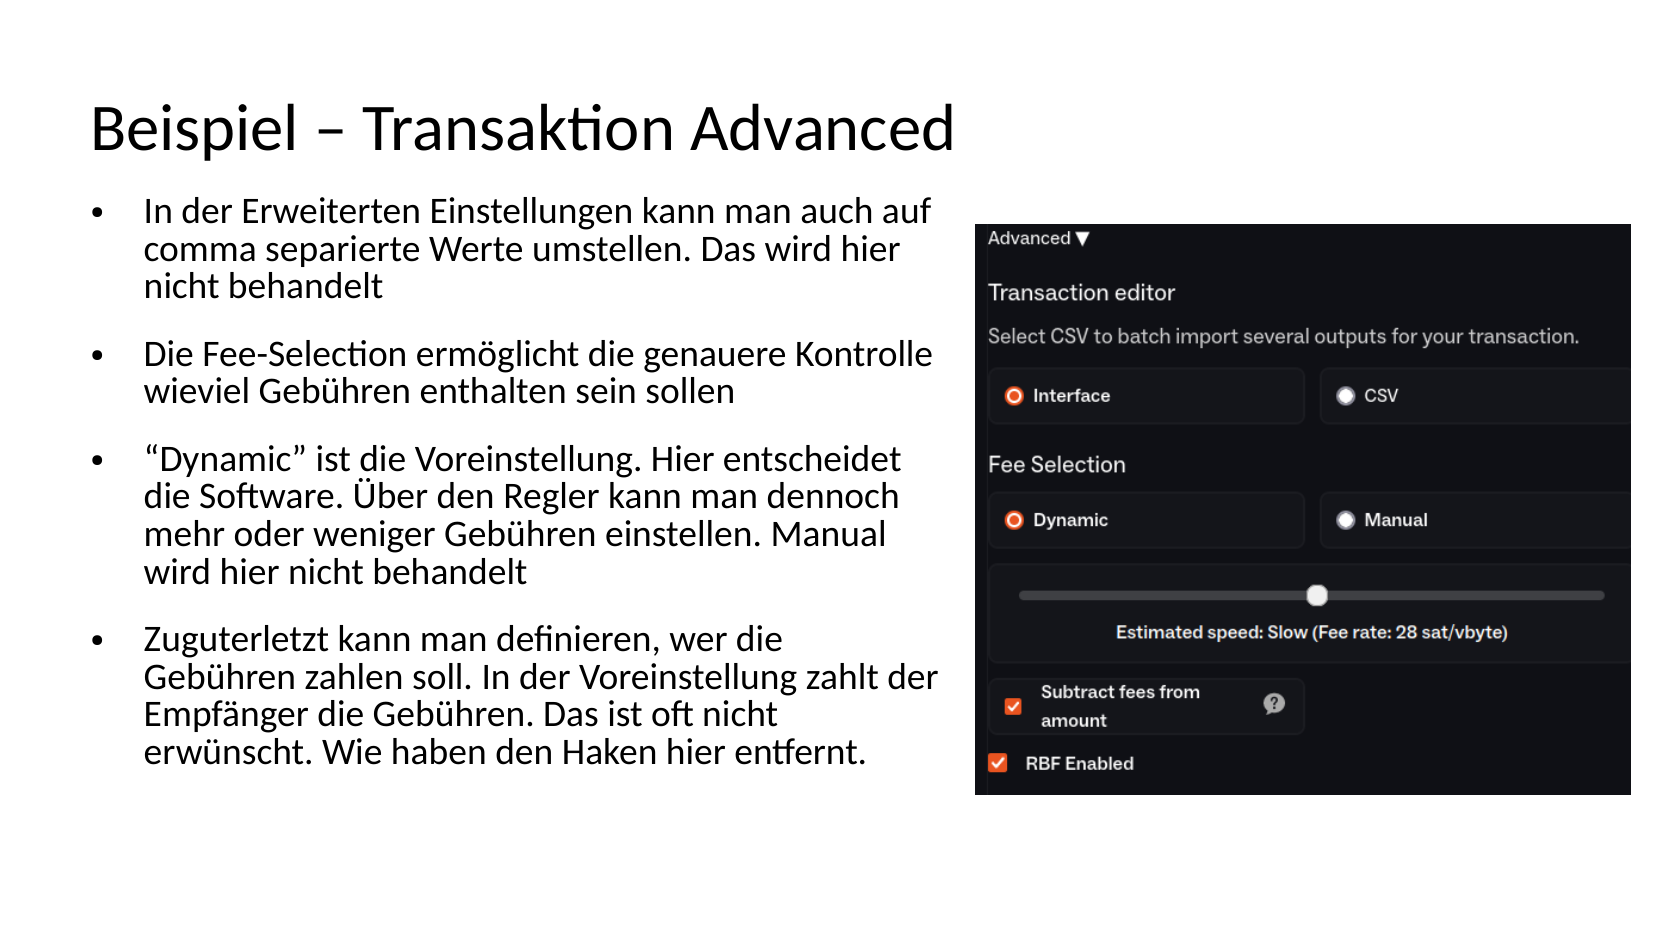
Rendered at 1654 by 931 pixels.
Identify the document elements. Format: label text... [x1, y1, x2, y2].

title Beispiel – Transaktion Advanced [90, 33, 1410, 234]
picture [975, 224, 1631, 796]
list In der Erweiterten Einstellungen kann man auch auf comma separierte Werte umstellen. Das wird hier nicht behandelt Die Fee-Selection ermöglicht die genauere Kontrolle wieviel Gebühren enthalten sein sollen “Dynamic” ist die Voreinstellung. Hier entscheidet die Software. Über den Regler kann man dennoch mehr oder weniger Gebühren einstellen. Manual wird hier nicht behandelt Zuguterletzt kann man definieren, wer die Gebühren zahlen soll. In der Voreinstellung zahlt der Empfänger die Gebühren. Das ist oft nicht erwünscht. Wie haben den Haken hier entfernt. [72, 195, 946, 887]
